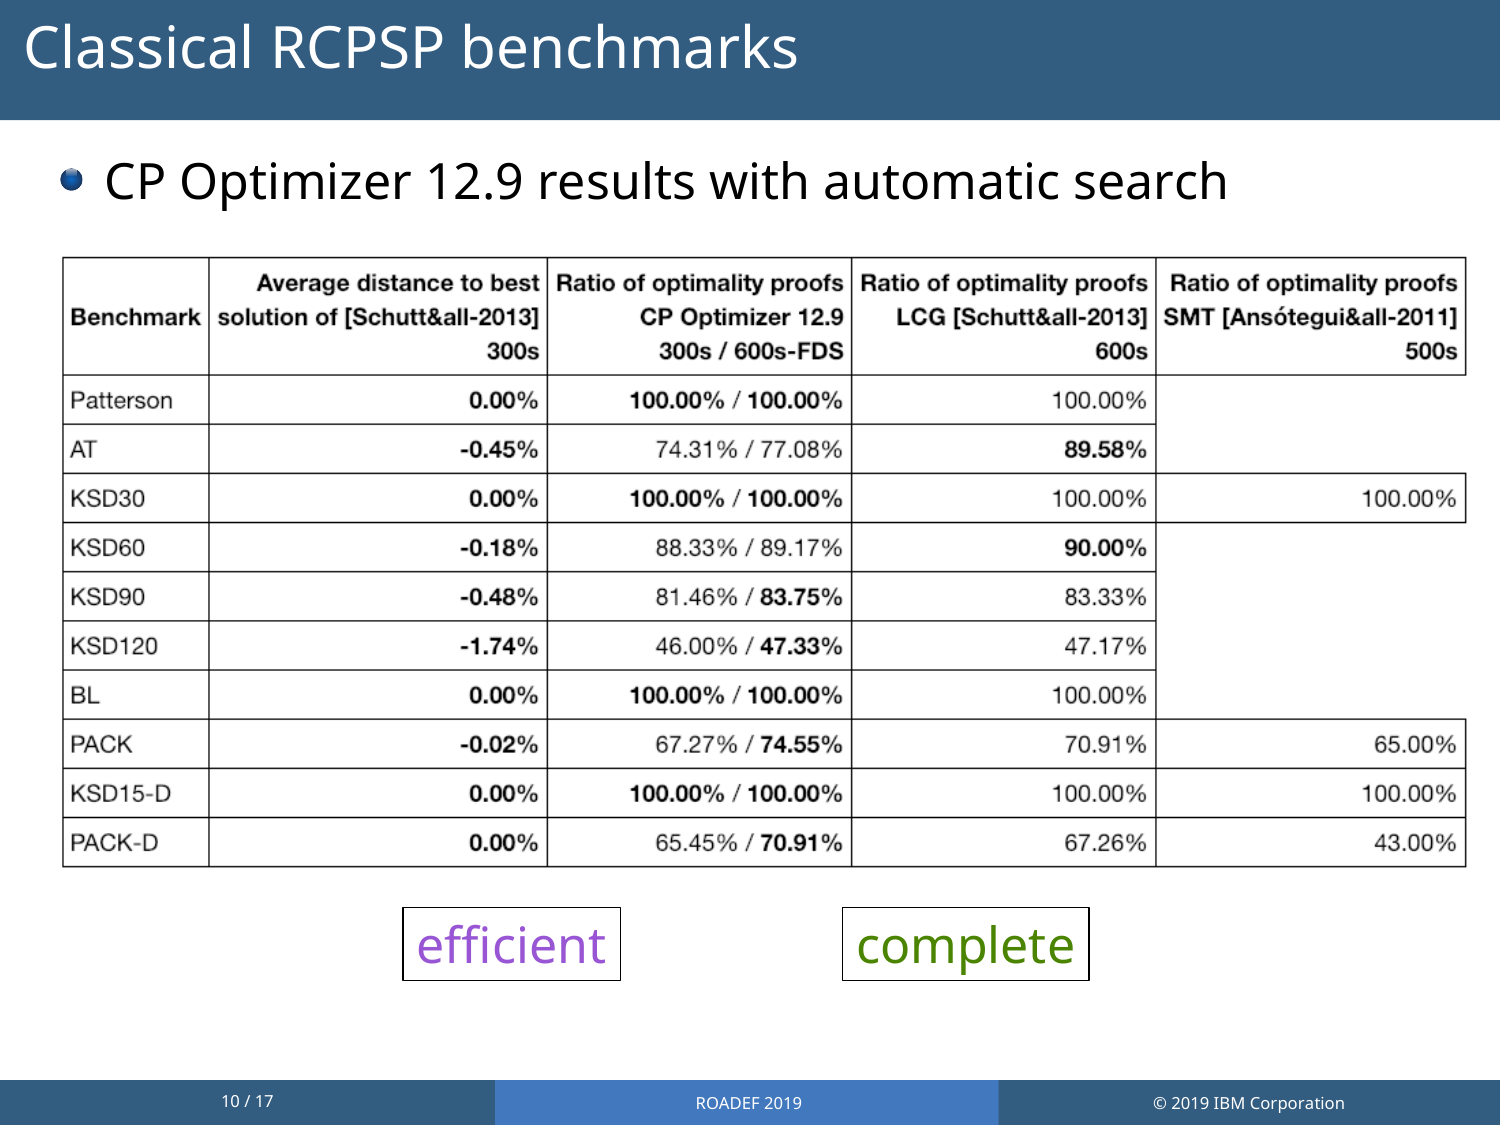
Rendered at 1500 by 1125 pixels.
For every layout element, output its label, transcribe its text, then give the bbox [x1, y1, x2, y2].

title Classical RCPSP benchmarks [0, 0, 1500, 121]
list CP Optimizer 12.9 results with automatic search [45, 141, 1448, 1046]
text_box complete [842, 907, 1087, 981]
picture [57, 253, 1472, 873]
text_box efficient [403, 907, 612, 981]
